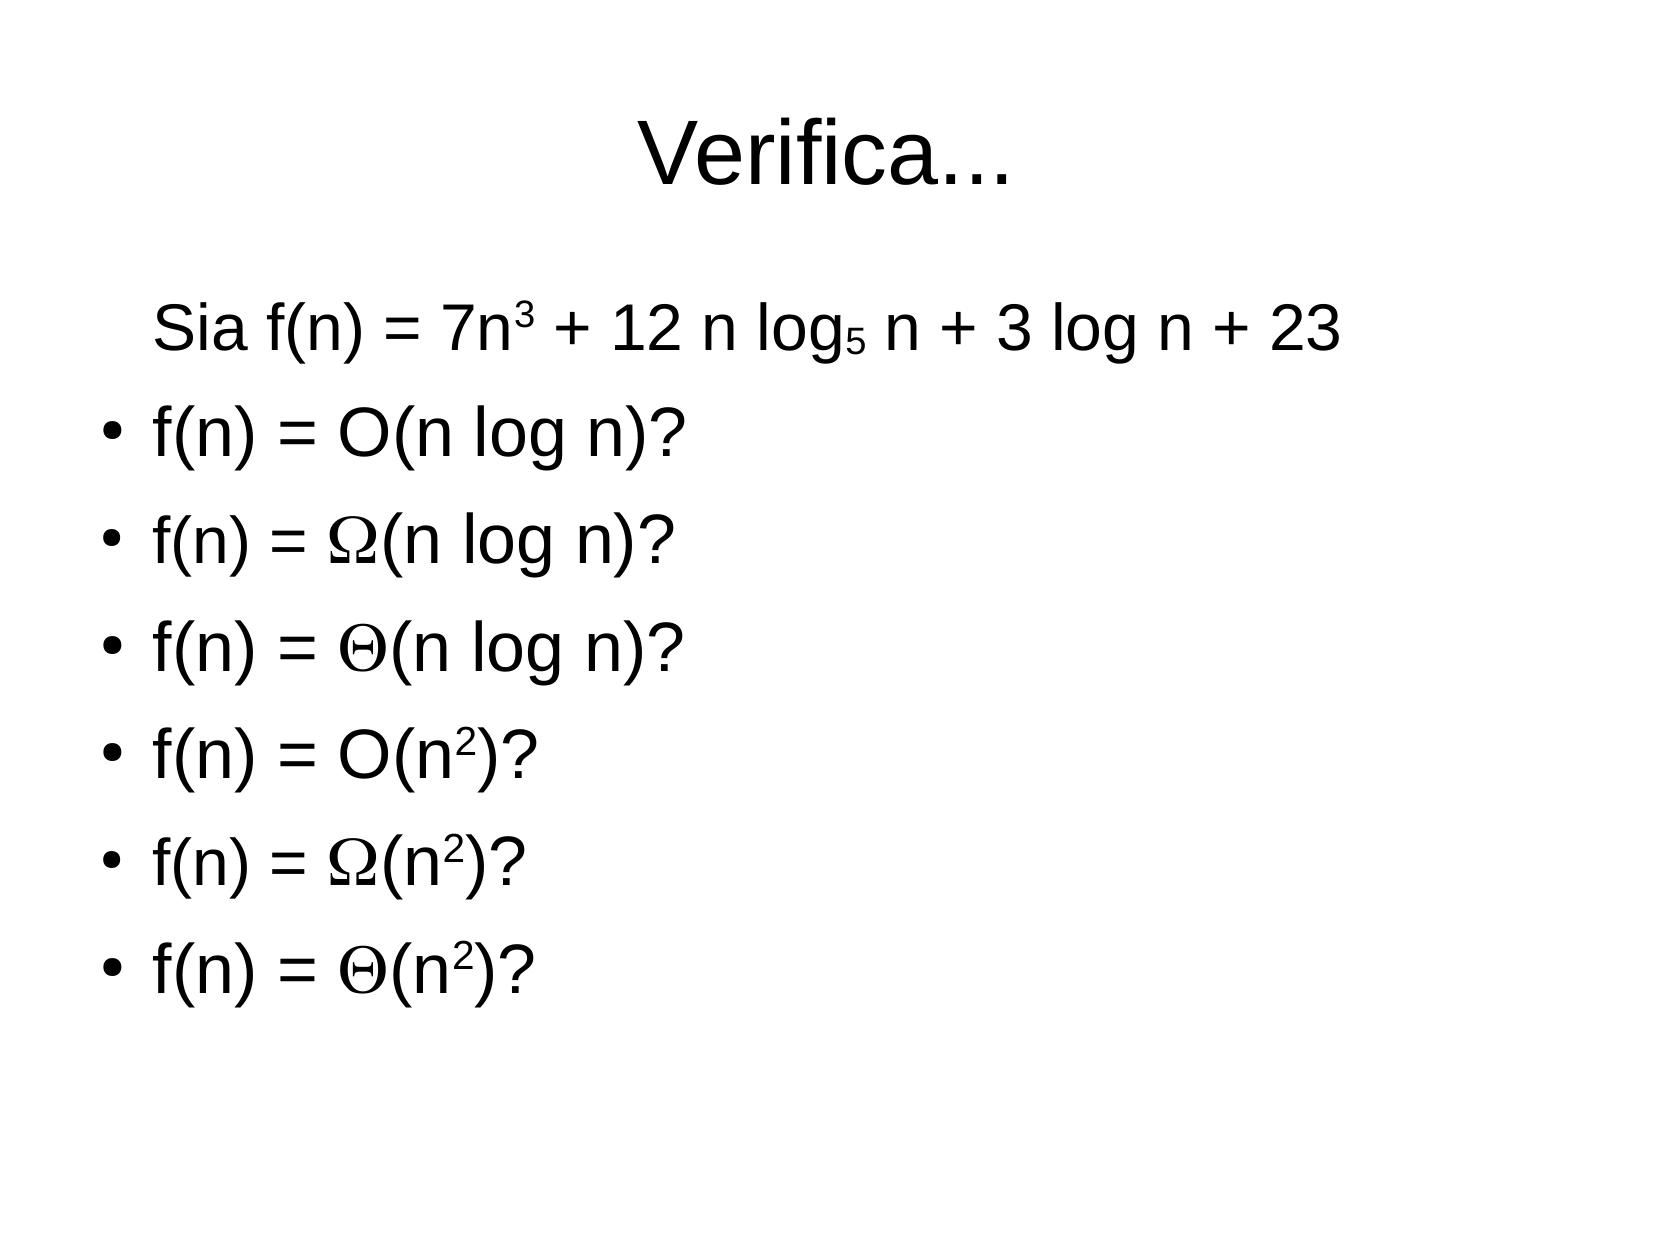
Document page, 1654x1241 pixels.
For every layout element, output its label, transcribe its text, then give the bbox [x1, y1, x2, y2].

list Sia f(n) = 7n3 + 12 n log5 n + 3 log n + 23 f(n) = O(n log n)? f(n) = (n log n)? f(n) = (n log n)? f(n) = O(n2)? f(n) = (n2)? f(n) = (n2)? [82, 290, 1571, 1010]
title Verifica... [82, 49, 1571, 257]
